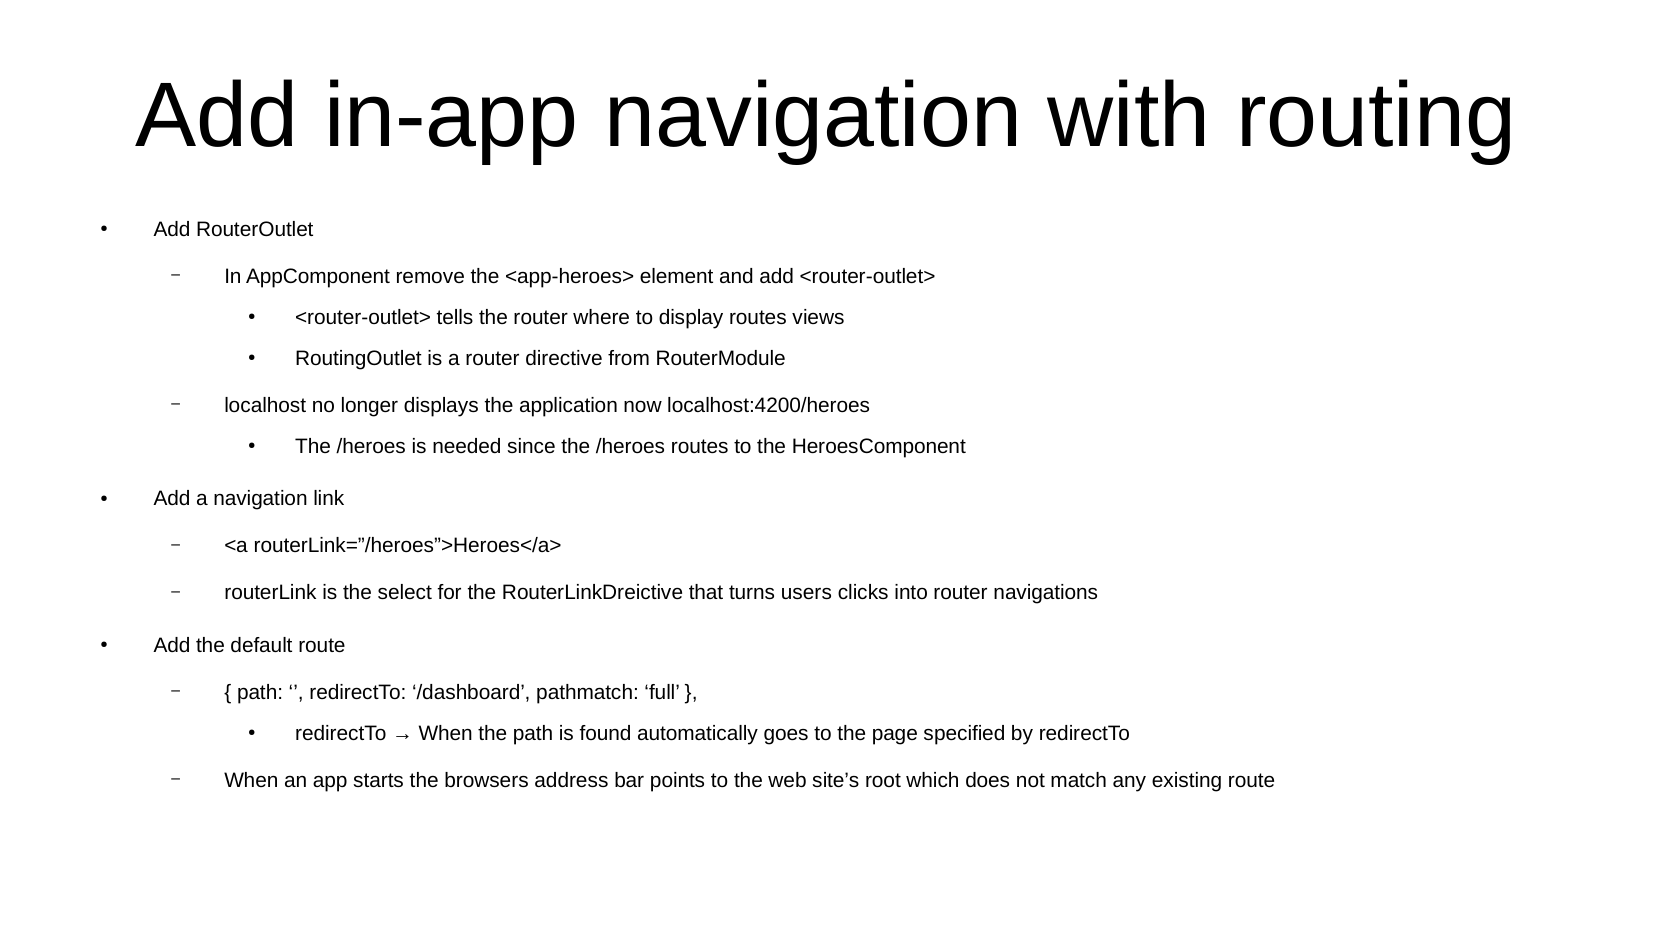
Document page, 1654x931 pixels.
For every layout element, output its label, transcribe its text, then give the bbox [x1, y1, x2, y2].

list Add RouterOutlet In AppComponent remove the <app-heroes> element and add <router-outlet> <router-outlet> tells the router where to display routes views RoutingOutlet is a router directive from RouterModule localhost no longer displays the application now localhost:4200/heroes The /heroes is needed since the /heroes routes to the HeroesComponent Add a navigation link <a routerLink=”/heroes”>Heroes</a> routerLink is the select for the RouterLinkDreictive that turns users clicks into router navigations Add the default route { path: ‘’, redirectTo: ‘/dashboard’, pathmatch: ‘full’ }, redirectTo → When the path is found automatically goes to the page specified by redirectTo When an app starts the browsers address bar points to the web site’s root which does not match any existing route [82, 217, 1636, 916]
title Add in-app navigation with routing [82, 37, 1571, 193]
